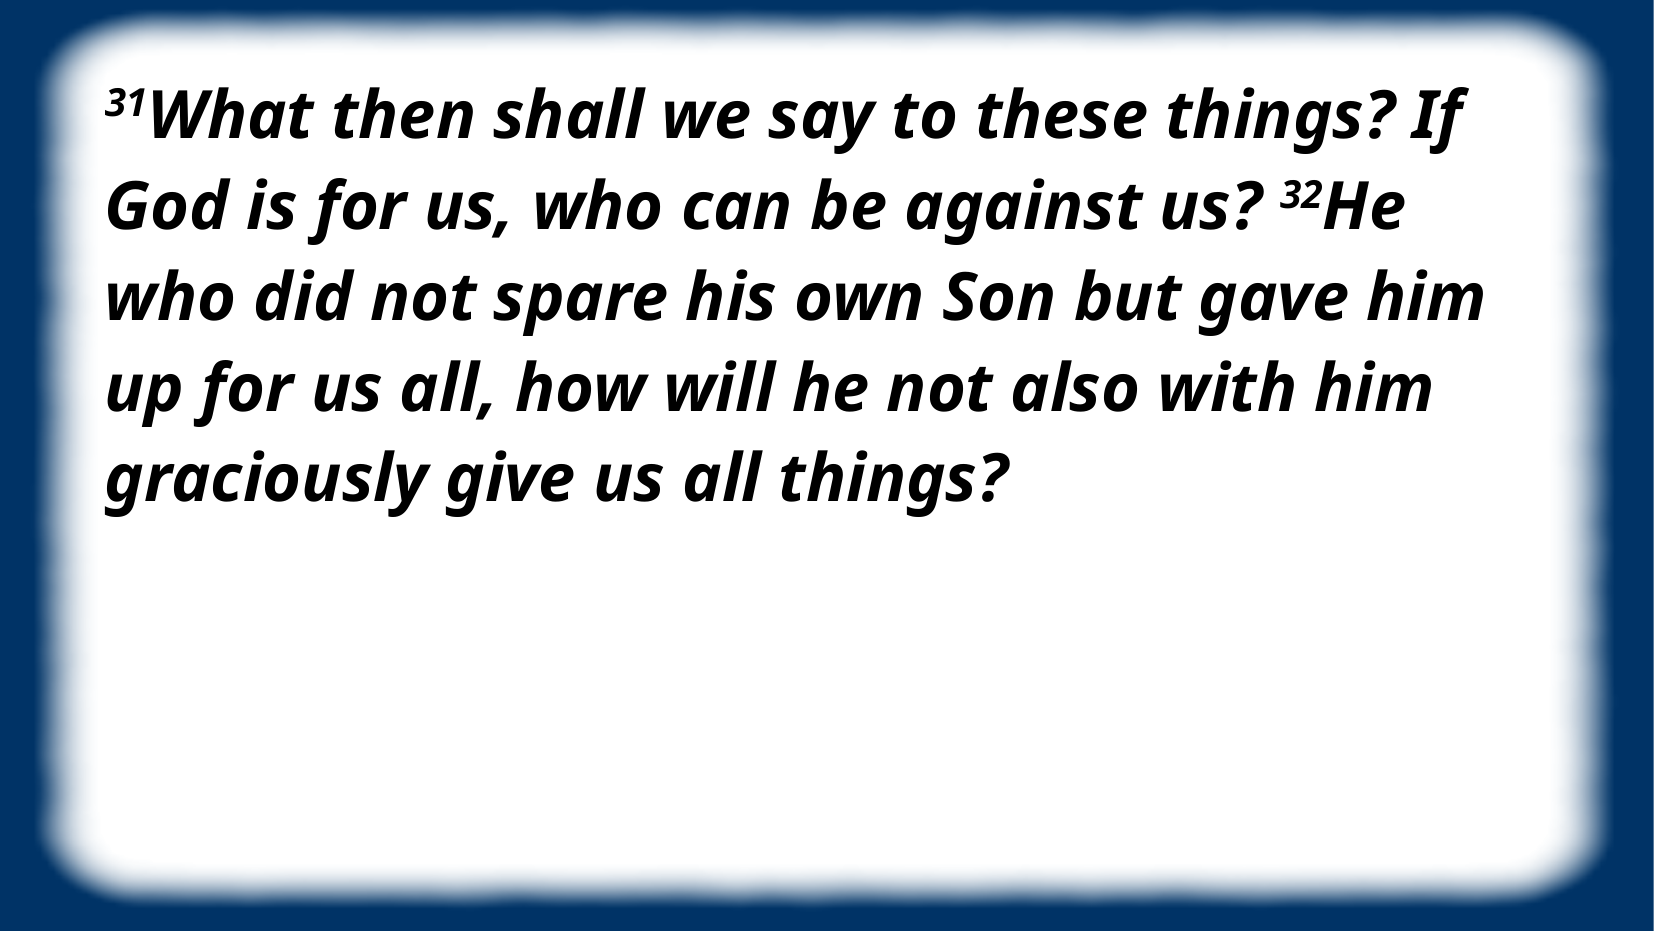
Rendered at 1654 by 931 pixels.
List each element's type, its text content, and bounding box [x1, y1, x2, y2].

picture [0, 0, 1654, 931]
text_box 31What then shall we say to these things? If God is for us, who can be against us? 32He who did not spare his own Son but gave him up for us all, how will he not also with him graciously give us all things? [90, 60, 1546, 519]
